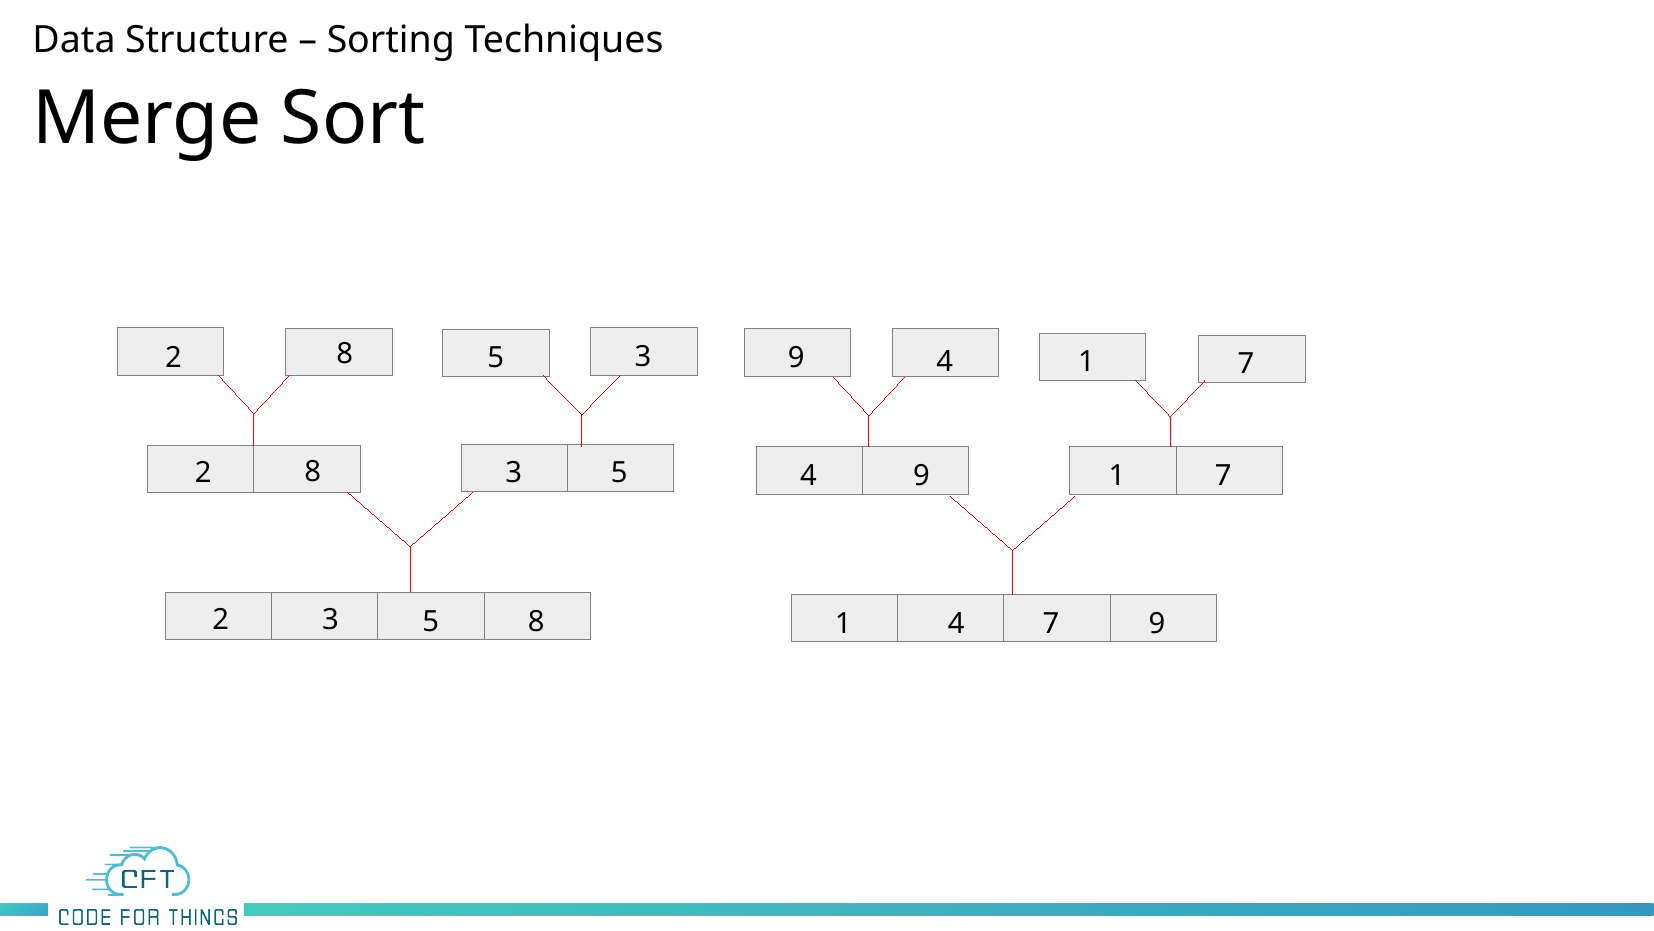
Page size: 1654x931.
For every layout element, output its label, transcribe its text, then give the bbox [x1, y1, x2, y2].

text_box [521, 329, 550, 377]
text_box [892, 328, 999, 377]
text_box 4 [933, 594, 991, 644]
text_box [791, 594, 820, 642]
text_box 9 [773, 328, 822, 379]
text_box [756, 446, 785, 495]
text_box 2 [180, 443, 229, 493]
text_box [668, 327, 698, 376]
text_box [147, 445, 180, 493]
text_box [165, 592, 197, 640]
text_box [285, 328, 393, 376]
text_box [1076, 594, 1134, 642]
text_box 9 [1134, 594, 1183, 644]
text_box 7 [1222, 335, 1271, 385]
text_box [1039, 333, 1063, 381]
text_box 2 [150, 329, 199, 379]
text_box 5 [472, 329, 521, 379]
text_box 3 [619, 327, 668, 378]
text_box [1198, 335, 1222, 383]
text_box [590, 327, 619, 376]
text_box [338, 445, 361, 493]
text_box 8 [321, 324, 370, 374]
text_box 5 [407, 592, 456, 642]
text_box 7 [1027, 594, 1076, 644]
text_box 8 [513, 592, 562, 642]
text_box [1142, 446, 1200, 495]
text_box [229, 445, 289, 493]
text_box [539, 444, 596, 492]
text_box [1271, 335, 1306, 383]
text_box [1069, 446, 1093, 495]
text_box [562, 592, 591, 640]
text_box [117, 327, 224, 376]
text_box 3 [307, 590, 356, 640]
picture [59, 846, 237, 925]
text_box [991, 594, 1027, 642]
text_box 4 [785, 446, 834, 497]
text_box [1249, 446, 1283, 495]
text_box [442, 329, 472, 377]
text_box [356, 592, 407, 640]
text_box [1183, 594, 1217, 642]
text_box [744, 328, 773, 377]
text_box [822, 328, 851, 377]
text_box 7 [1200, 446, 1249, 497]
text_box [956, 446, 969, 495]
title Data Structure – Sorting Techniques Merge Sort [32, 12, 1184, 166]
text_box [834, 446, 898, 495]
text_box 2 [197, 590, 246, 640]
text_box 4 [921, 332, 980, 382]
text_box 1 [820, 594, 869, 644]
text_box 1 [1063, 333, 1112, 383]
text_box [461, 444, 490, 492]
text_box [869, 594, 933, 642]
text_box [456, 592, 513, 640]
text_box [246, 592, 307, 640]
text_box 8 [289, 443, 338, 493]
text_box 3 [490, 444, 539, 494]
text_box [1112, 333, 1146, 381]
text_box 1 [1093, 446, 1142, 497]
text_box 9 [898, 446, 956, 497]
text_box 5 [596, 444, 645, 494]
text_box [645, 444, 674, 492]
